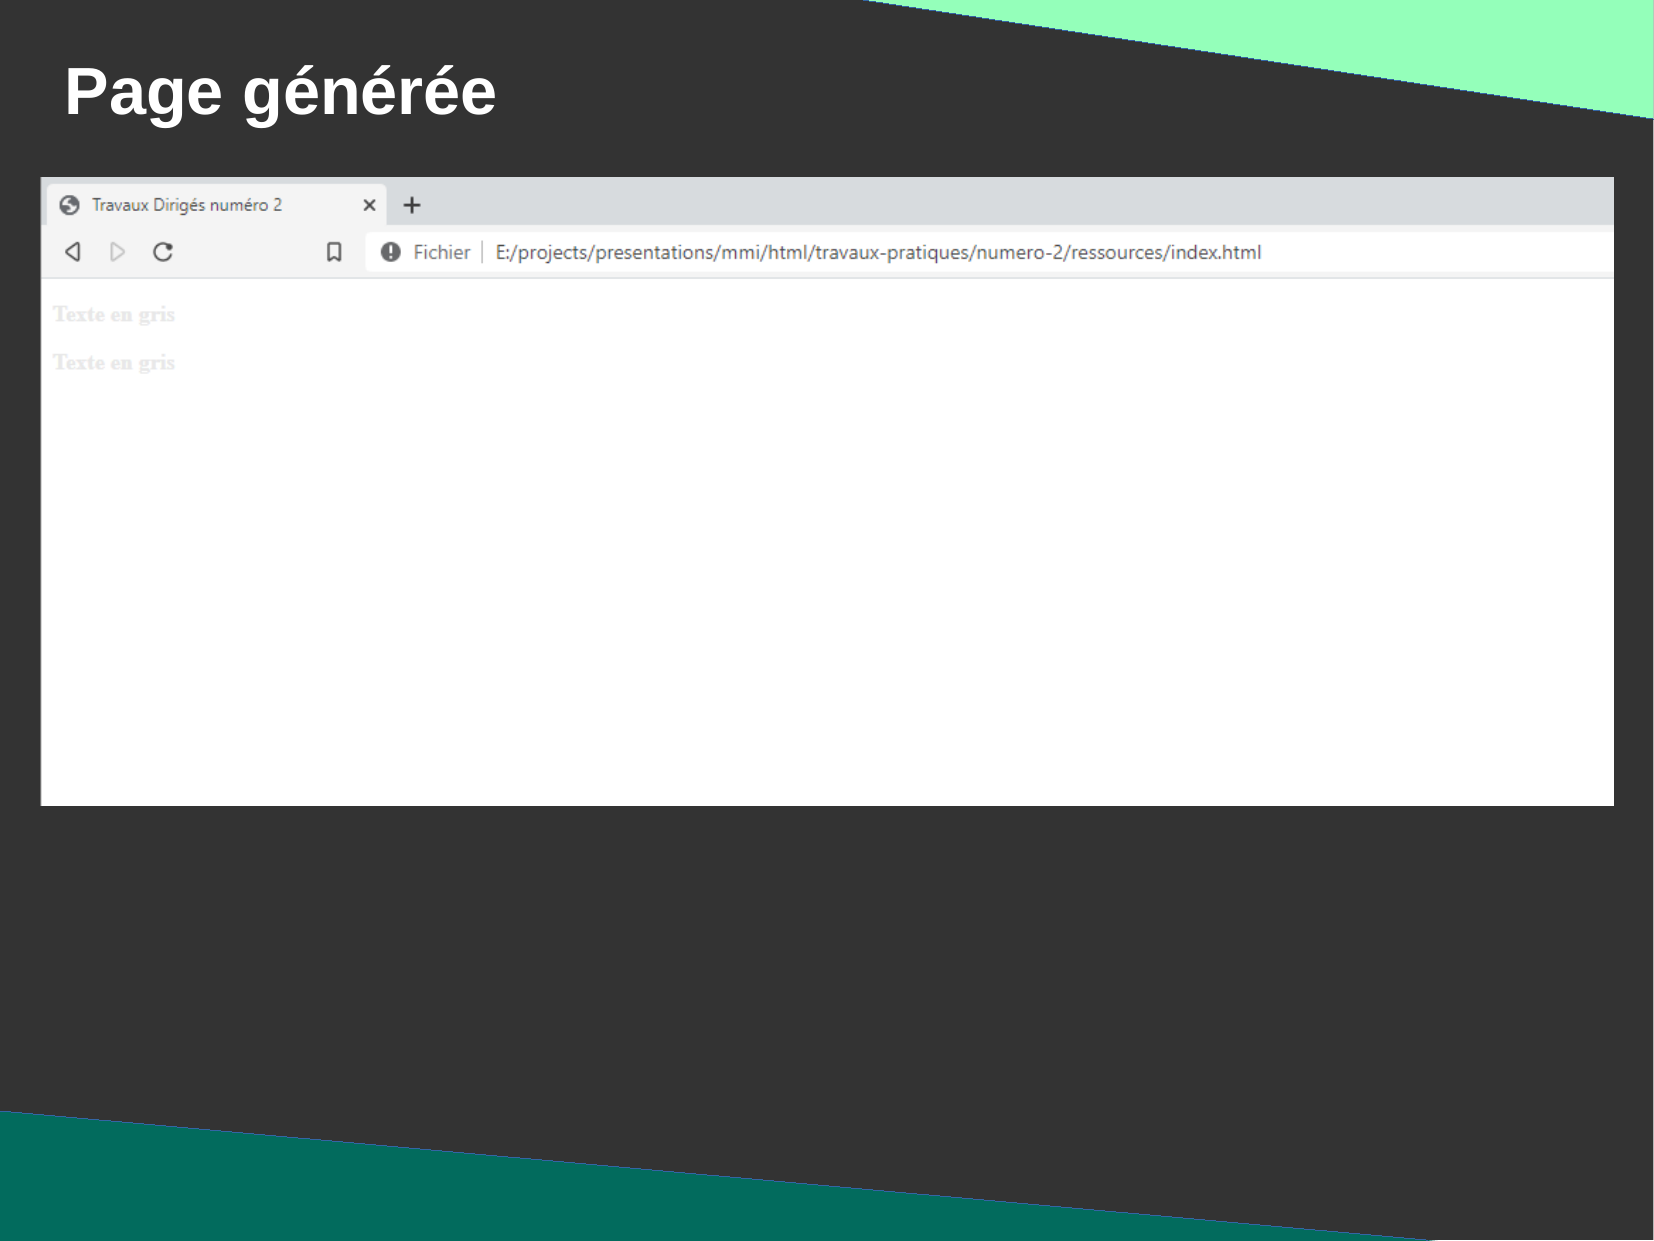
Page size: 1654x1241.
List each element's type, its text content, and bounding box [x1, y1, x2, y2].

picture [40, 177, 1614, 806]
title Page générée [64, 54, 1553, 157]
text_box [863, 0, 1654, 120]
